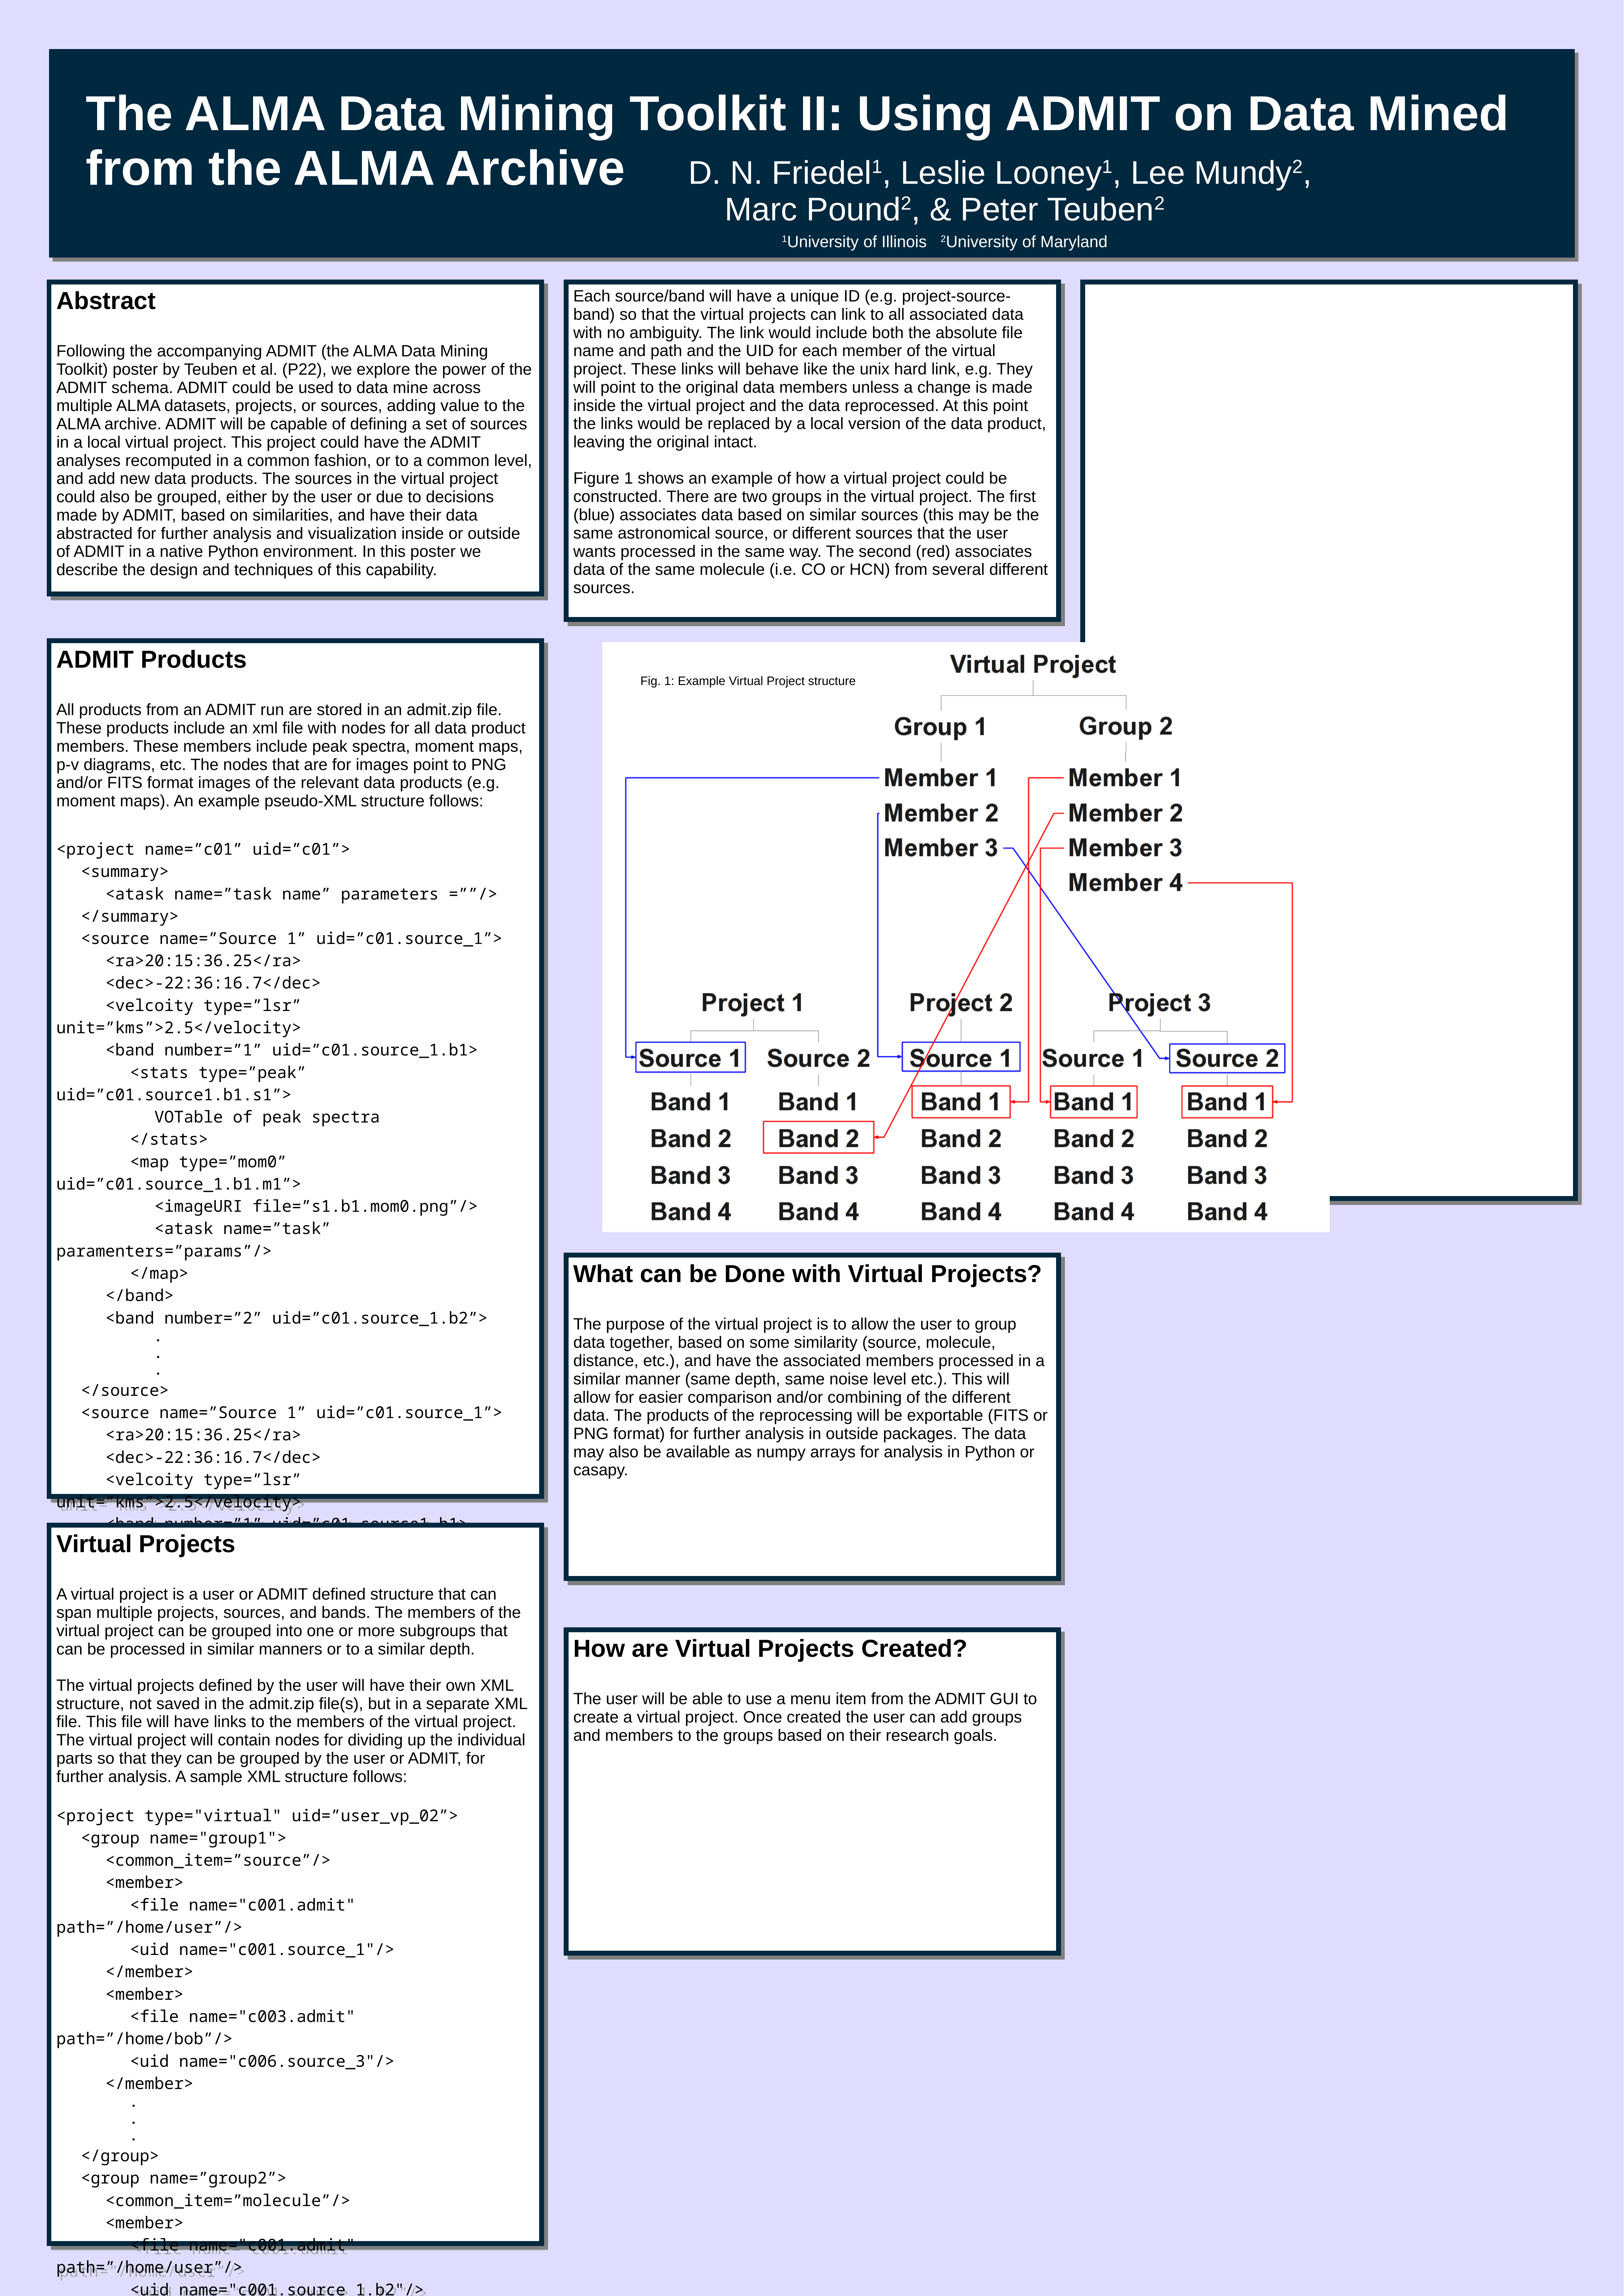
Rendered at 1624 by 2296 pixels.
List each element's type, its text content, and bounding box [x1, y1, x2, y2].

text_box ADMIT Products All products from an ADMIT run are stored in an admit.zip file. These products include an xml file with nodes for all data product members. These members include peak spectra, moment maps, p-v diagrams, etc. The nodes that are for images point to PNG and/or FITS format images of the relevant data products (e.g. moment maps). An example pseudo-XML structure follows: <project name=”c01” uid=”c01”> <summary> <atask name=”task name” parameters =””/> </summary> <source name=”Source 1” uid=”c01.source_1”> <ra>20:15:36.25</ra> <dec>-22:36:16.7</dec> <velcoity type=”lsr” unit=”kms”>2.5</velocity> <band number=”1” uid=”c01.source_1.b1> <stats type=”peak” uid=”c01.source1.b1.s1”> VOTable of peak spectra </stats> <map type=”mom0” uid=”c01.source_1.b1.m1”> <imageURI file=”s1.b1.mom0.png”/> <atask name=”task” paramenters=”params”/> </map> </band> <band number=”2” uid=”c01.source_1.b2”> . . . </source> <source name=”Source 1” uid=”c01.source_1”> <ra>20:15:36.25</ra> <dec>-22:36:16.7</dec> <velcoity type=”lsr” unit=”kms”>2.5</velocity> <band number=”1” uid=”c01.source1.b1> . . . </band> </source> </project> Each of these nodes will have a unique identifier (uid), base on the project name, source, and band. The uniqueness will be not only in the project but across all projects, sources, and bands produced by ALMA. [49, 641, 542, 1497]
text_box [1083, 282, 1576, 1199]
picture [602, 642, 1330, 1232]
text_box The ALMA Data Mining Toolkit II: Using ADMIT on Data Mined from the ALMA Archive [49, 49, 1575, 258]
text_box What can be Done with Virtual Projects? The purpose of the virtual project is to allow the user to group data together, based on some similarity (source, molecule, distance, etc.), and have the associated members processed in a similar manner (same depth, same noise level etc.). This will allow for easier comparison and/or combining of the different data. The products of the reprocessing will be exportable (FITS or PNG format) for further analysis in outside packages. The data may also be available as numpy arrays for analysis in Python or casapy. [566, 1255, 1059, 1579]
text_box Fig. 1: Example Virtual Project structure [635, 671, 862, 690]
text_box Virtual Projects A virtual project is a user or ADMIT defined structure that can span multiple projects, sources, and bands. The members of the virtual project can be grouped into one or more subgroups that can be processed in similar manners or to a similar depth. The virtual projects defined by the user will have their own XML structure, not saved in the admit.zip file(s), but in a separate XML file. This file will have links to the members of the virtual project. The virtual project will contain nodes for dividing up the individual parts so that they can be grouped by the user or ADMIT, for further analysis. A sample XML structure follows: <project type="virtual" uid=”user_vp_02”> <group name="group1"> <common_item=”source”/> <member> <file name="c001.admit" path=”/home/user”/> <uid name="c001.source_1"/> </member> <member> <file name="c003.admit" path=”/home/bob”/> <uid name="c006.source_3"/> </member> . . . </group> <group name=”group2”> <common_item=”molecule”/> <member> <file name="c001.admit" path=”/home/user”/> <uid name="c001.source_1.b2"/> </member> . . . </group> </project> [49, 1525, 542, 2244]
text_box 1University of Illinois 2University of Maryland [777, 230, 1113, 253]
text_box Abstract Following the accompanying ADMIT (the ALMA Data Mining Toolkit) poster by Teuben et al. (P22), we explore the power of the ADMIT schema. ADMIT could be used to data mine across multiple ALMA datasets, projects, or sources, adding value to the ALMA archive. ADMIT will be capable of defining a set of sources in a local virtual project. This project could have the ADMIT analyses recomputed in a common fashion, or to a common level, and add new data products. The sources in the virtual project could also be grouped, either by the user or due to decisions made by ADMIT, based on similarities, and have their data abstracted for further analysis and visualization inside or outside of ADMIT in a native Python environment. In this poster we describe the design and techniques of this capability. [49, 282, 542, 594]
text_box D. N. Friedel1, Leslie Looney1, Lee Mundy2, Marc Pound2, & Peter Teuben2 [684, 152, 1318, 230]
text_box Each source/band will have a unique ID (e.g. project-source-band) so that the virtual projects can link to all associated data with no ambiguity. The link would include both the absolute file name and path and the UID for each member of the virtual project. These links will behave like the unix hard link, e.g. They will point to the original data members unless a change is made inside the virtual project and the data reprocessed. At this point the links would be replaced by a local version of the data product, leaving the original intact. Figure 1 shows an example of how a virtual project could be constructed. There are two groups in the virtual project. The first (blue) associates data based on similar sources (this may be the same astronomical source, or different sources that the user wants processed in the same way. The second (red) associates data of the same molecule (i.e. CO or HCN) from several different sources. [566, 282, 1059, 620]
text_box How are Virtual Projects Created? The user will be able to use a menu item from the ADMIT GUI to create a virtual project. Once created the user can add groups and members to the groups based on their research goals. [566, 1630, 1059, 1953]
